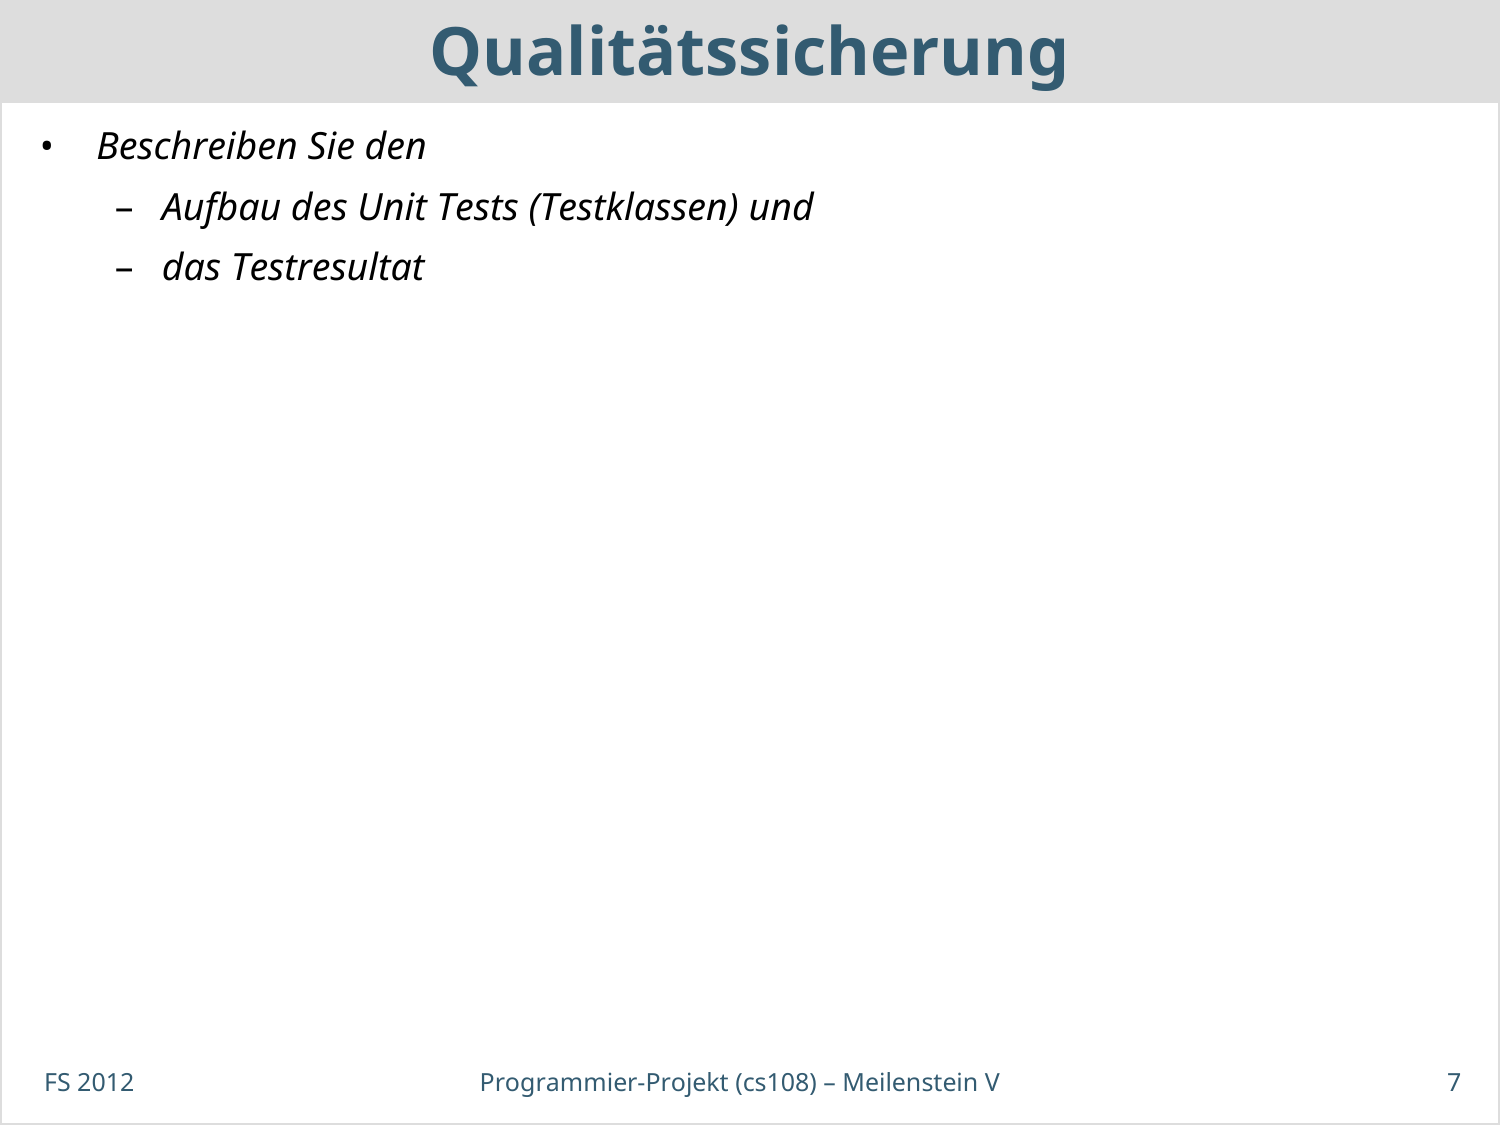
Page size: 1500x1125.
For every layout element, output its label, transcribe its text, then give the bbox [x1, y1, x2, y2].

list Beschreiben Sie den Aufbau des Unit Tests (Testklassen) und das Testresultat [24, 112, 1476, 1001]
title Qualitätssicherung [0, 0, 1500, 100]
text_box Programmier-Projekt (cs108) – Meilenstein V [300, 1058, 1201, 1107]
text_box FS 2012 [29, 1058, 195, 1097]
text_box <number> [1375, 1058, 1477, 1097]
